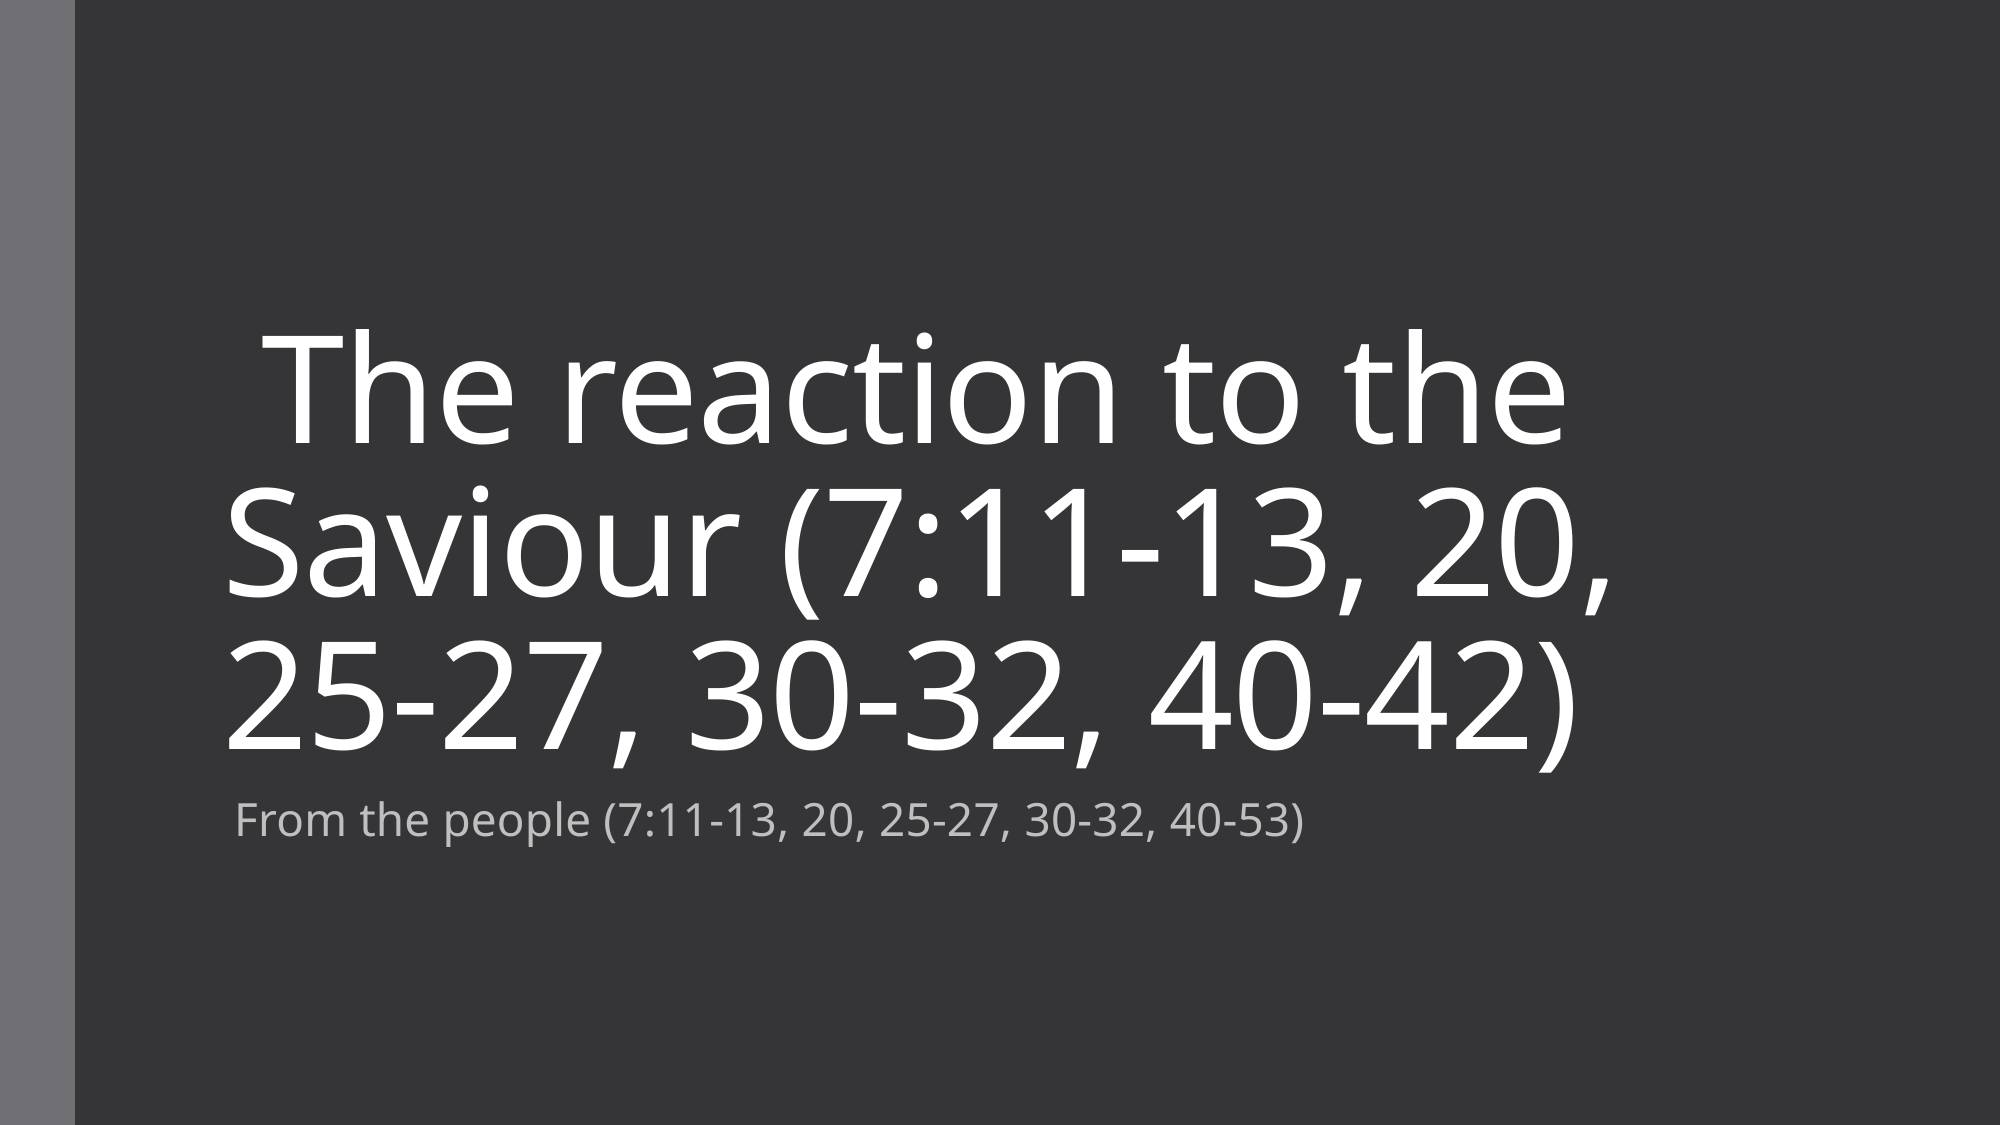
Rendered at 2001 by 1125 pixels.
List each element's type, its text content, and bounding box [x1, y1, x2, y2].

subtitle From the people (7:11-13, 20, 25-27, 30-32, 40-53) [206, 787, 1752, 1066]
title The reaction to the Saviour (7:11-13, 20, 25-27, 30-32, 40-42) [206, 124, 1752, 787]
